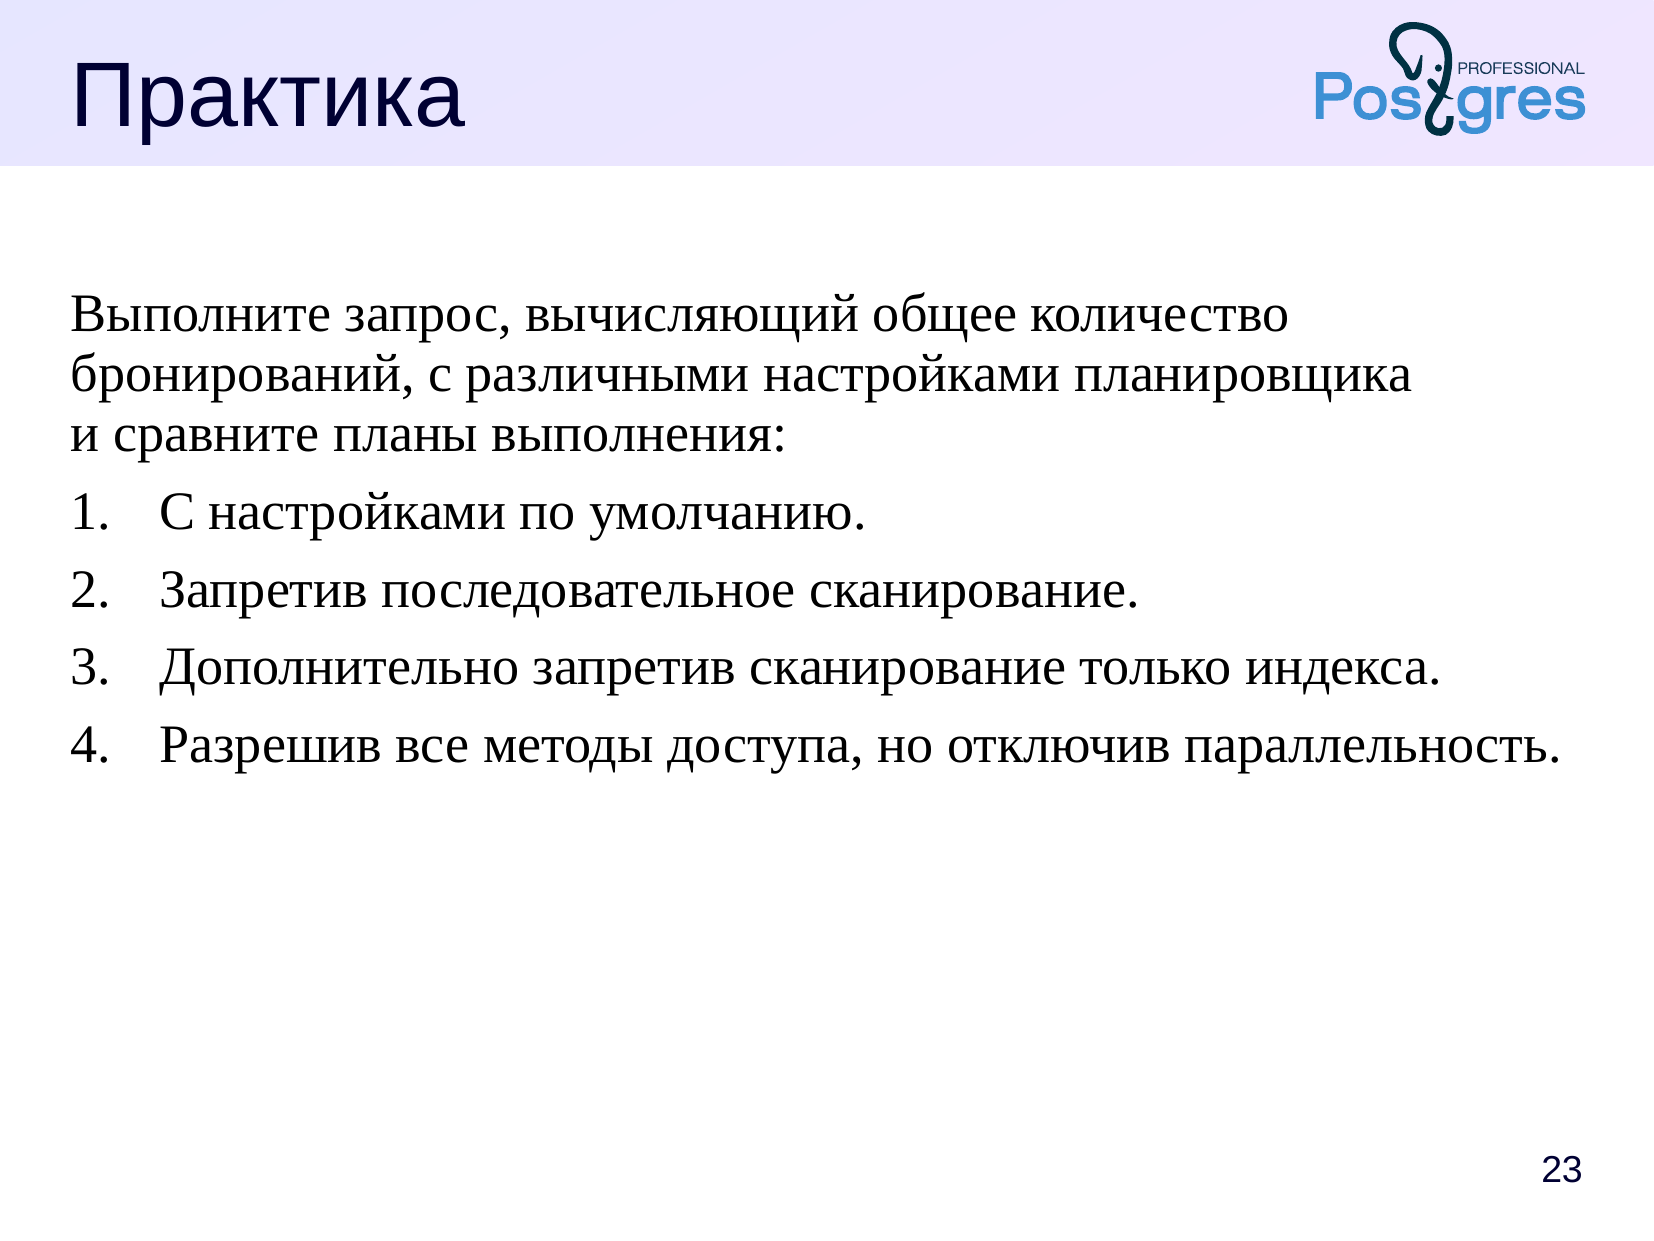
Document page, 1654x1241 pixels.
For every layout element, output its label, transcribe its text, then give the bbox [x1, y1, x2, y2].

list Выполните запрос, вычисляющий общее количество бронирований, с различными настройками планировщика и сравните планы выполнения: С настройками по умолчанию. Запретив последовательное сканирование. Дополнительно запретив сканирование только индекса. Разрешив все методы доступа, но отключив параллельность. [70, 283, 1583, 1134]
title Практика [70, 43, 1241, 147]
